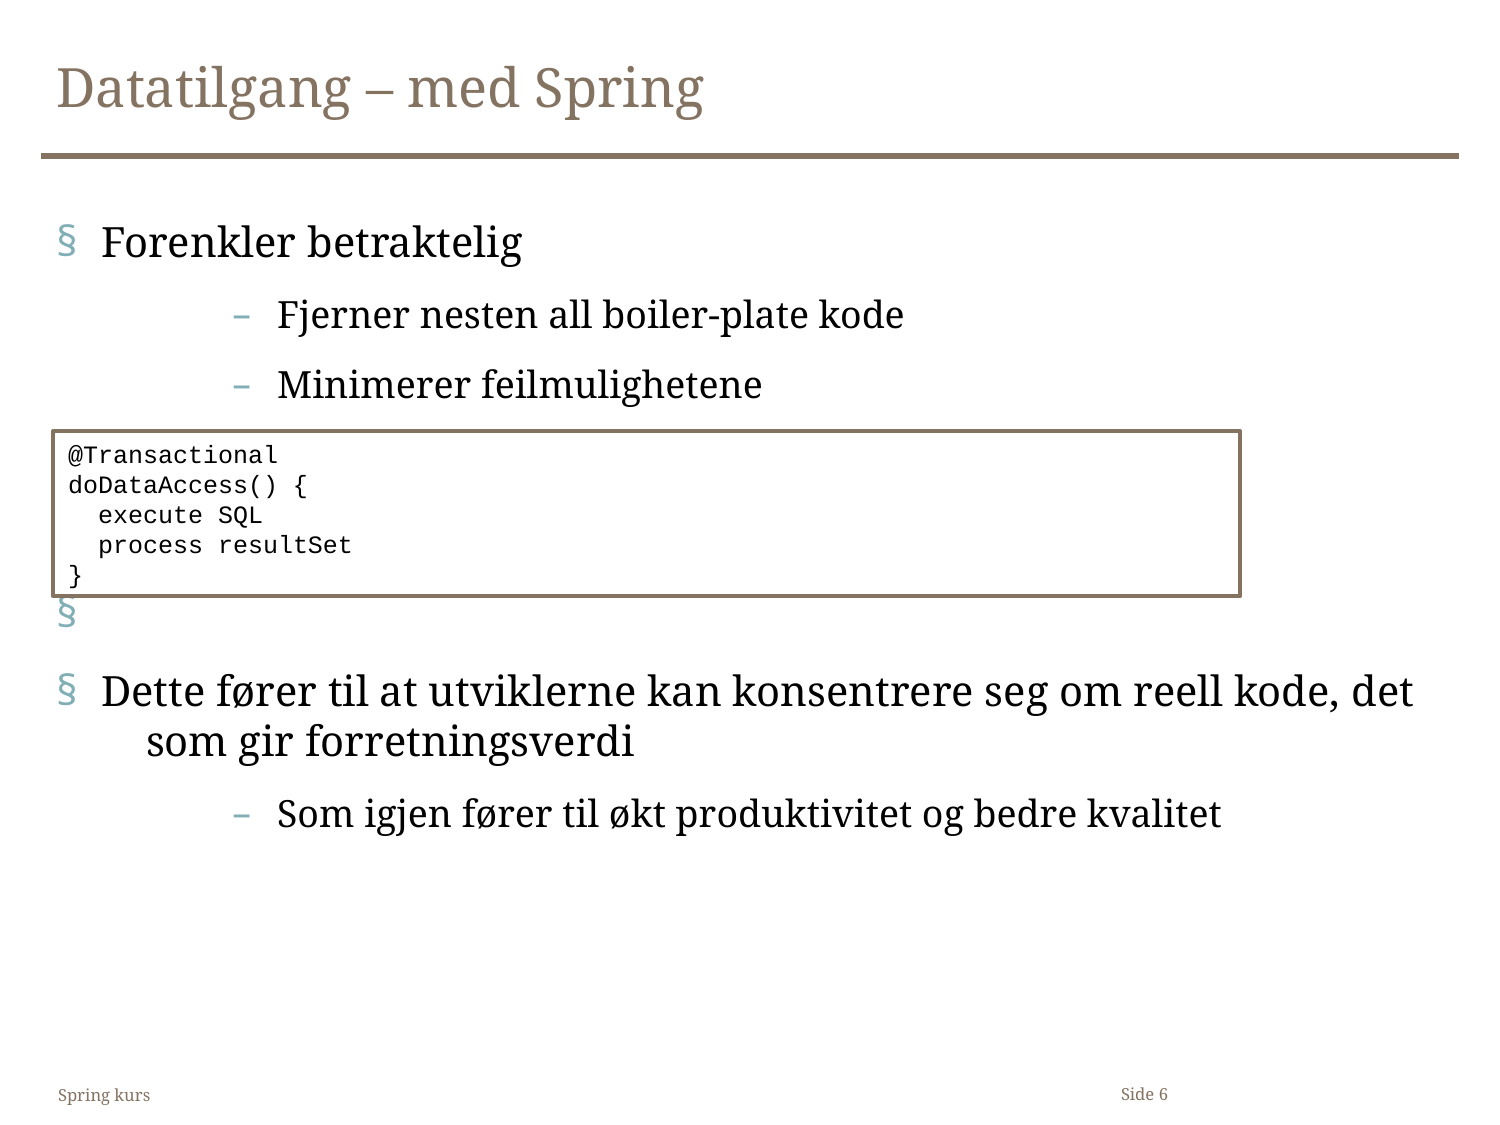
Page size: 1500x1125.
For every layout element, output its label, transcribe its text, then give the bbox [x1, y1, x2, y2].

list Forenkler betraktelig Fjerner nesten all boiler-plate kode Minimerer feilmulighetene Dette fører til at utviklerne kan konsentrere seg om reell kode, det som gir forretningsverdi Som igjen fører til økt produktivitet og bedre kvalitet [41, 208, 1455, 1005]
text_box @Transactional doDataAccess() { execute SQL process resultSet } [53, 431, 1241, 597]
text_box Spring kurs [43, 1065, 751, 1125]
text_box Side <number> [1105, 1065, 1457, 1125]
title Datatilgang – med Spring [40, 27, 1459, 146]
